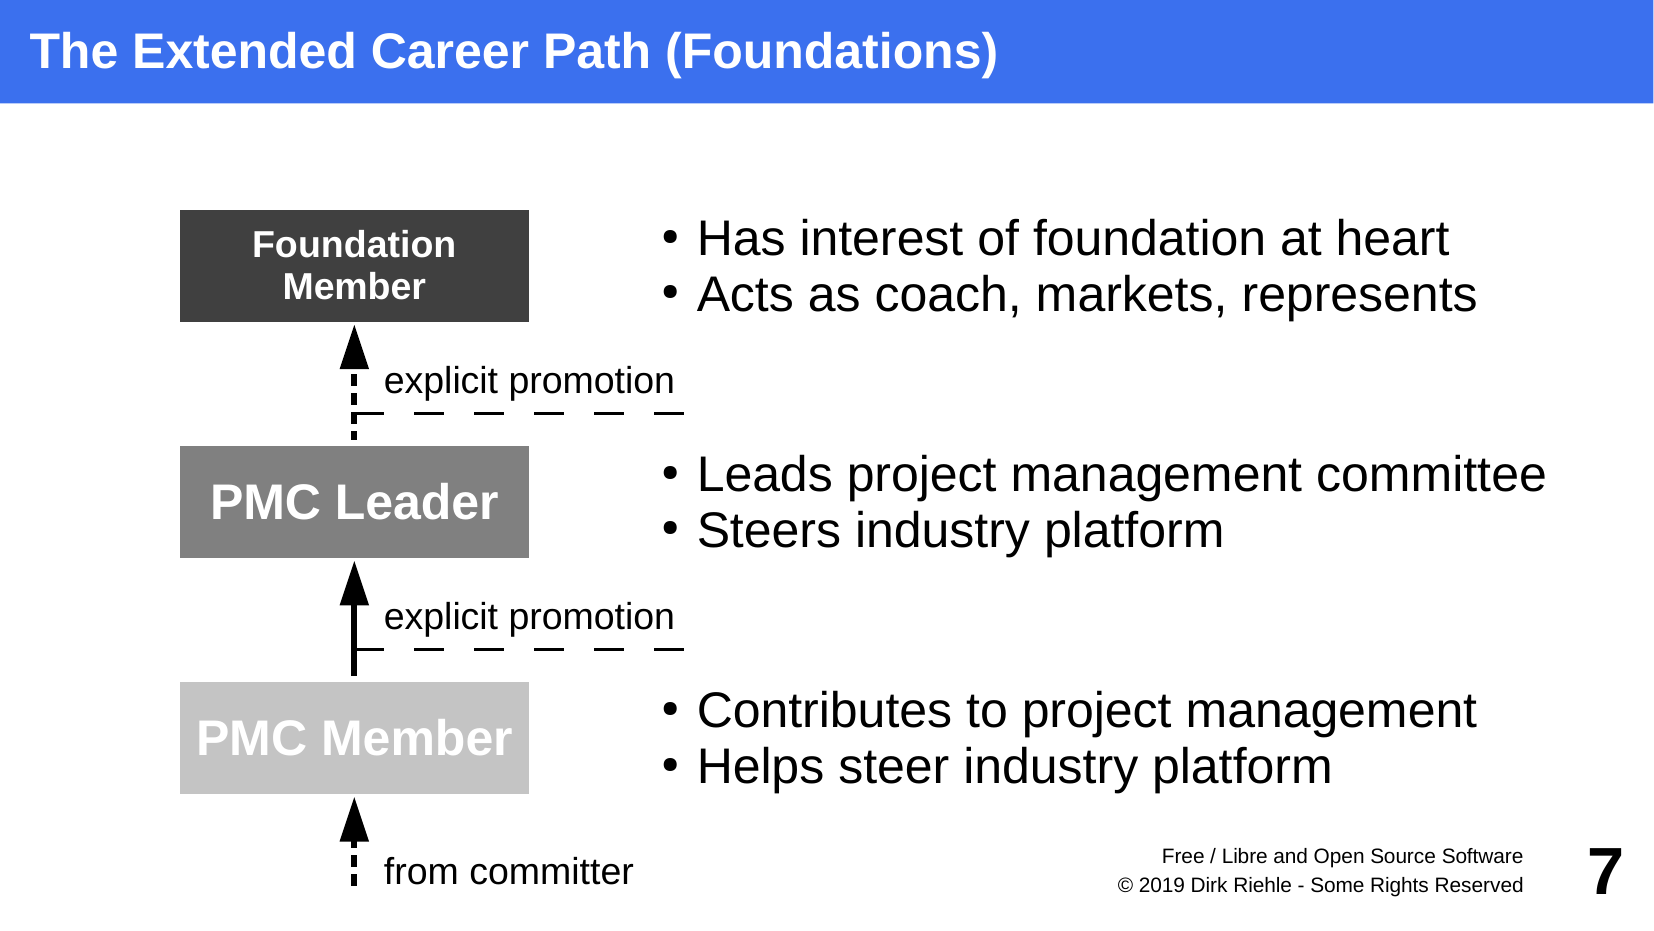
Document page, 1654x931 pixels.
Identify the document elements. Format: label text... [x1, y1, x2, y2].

text_box Has interest of foundation at heart Acts as coach, markets, represents [649, 177, 1595, 355]
text_box PMC Member [177, 679, 532, 798]
text_box Contributes to project management Helps steer industry platform [649, 649, 1595, 827]
title The Extended Career Path (Foundations) [0, 0, 1654, 104]
text_box from committer [354, 826, 709, 916]
text_box Leads project management committee Steers industry platform [649, 413, 1595, 591]
text_box explicit promotion [354, 561, 709, 650]
text_box explicit promotion [354, 324, 709, 414]
text_box PMC Leader [177, 442, 532, 562]
text_box Foundation Member [177, 206, 532, 325]
